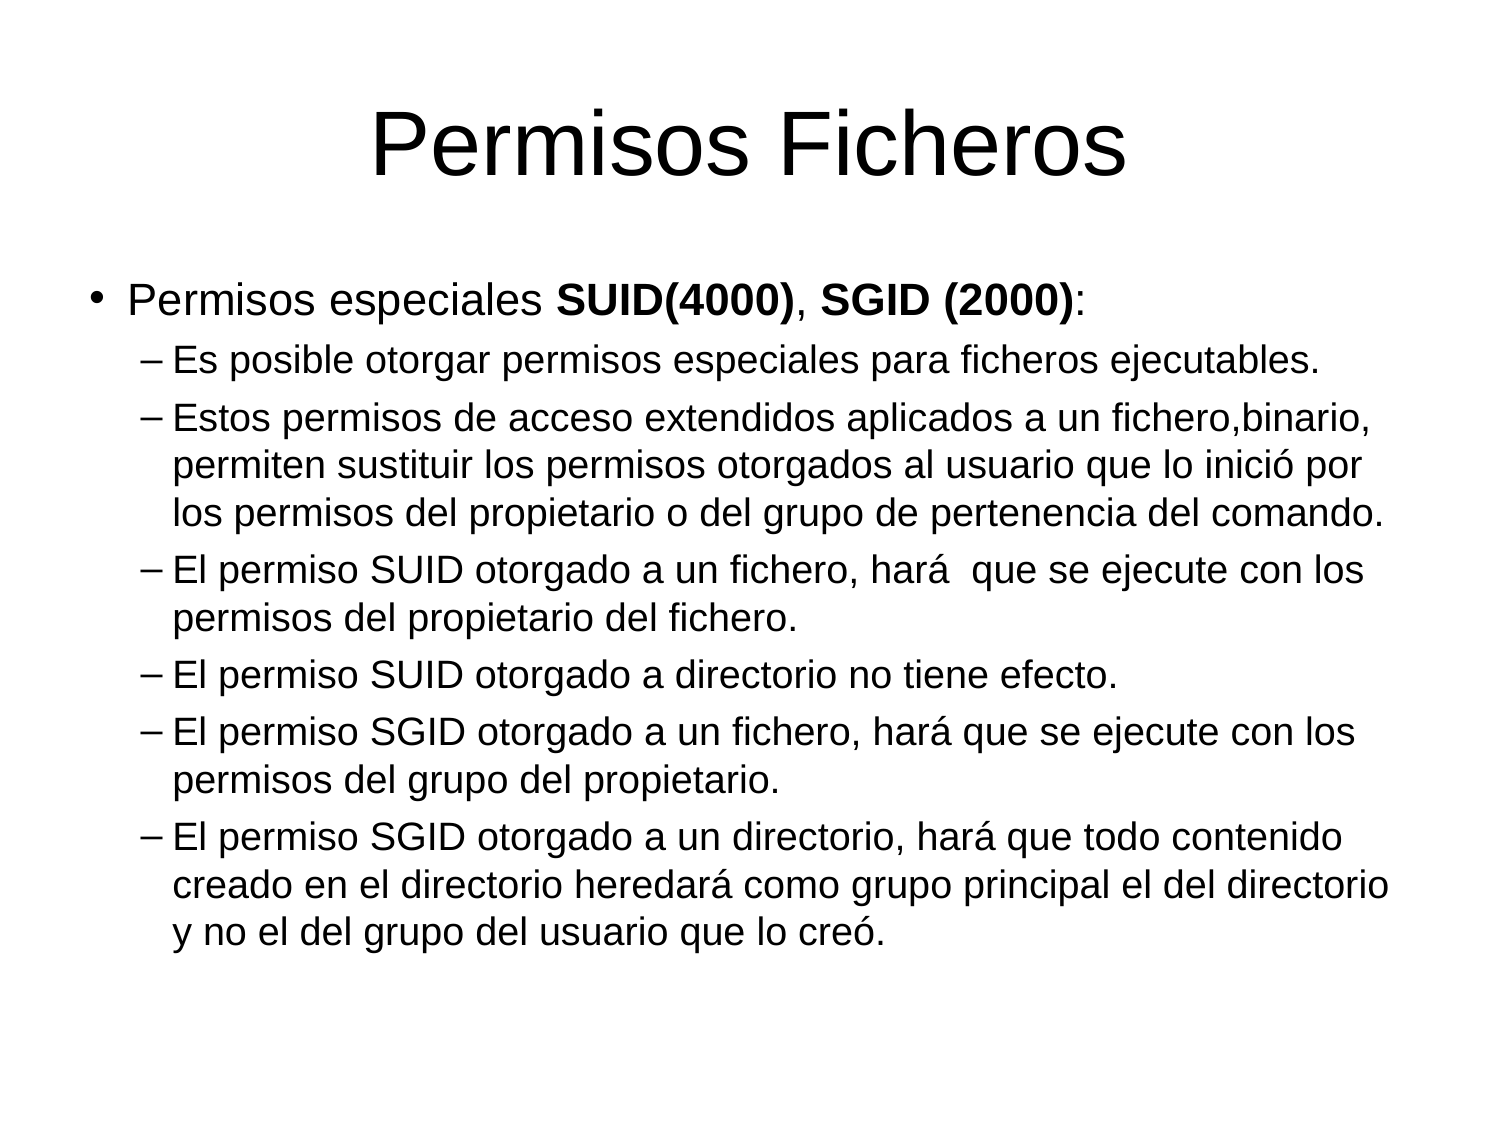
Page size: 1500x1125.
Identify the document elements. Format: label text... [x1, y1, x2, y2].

list Permisos especiales SUID(4000), SGID (2000): Es posible otorgar permisos especiales para ficheros ejecutables. Estos permisos de acceso extendidos aplicados a un fichero,binario, permiten sustituir los permisos otorgados al usuario que lo inició por los permisos del propietario o del grupo de pertenencia del comando. El permiso SUID otorgado a un fichero, hará que se ejecute con los permisos del propietario del fichero. El permiso SUID otorgado a directorio no tiene efecto. El permiso SGID otorgado a un fichero, hará que se ejecute con los permisos del grupo del propietario. El permiso SGID otorgado a un directorio, hará que todo contenido creado en el directorio heredará como grupo principal el del directorio y no el del grupo del usuario que lo creó. [75, 262, 1426, 1005]
title Permisos Ficheros [75, 45, 1426, 233]
